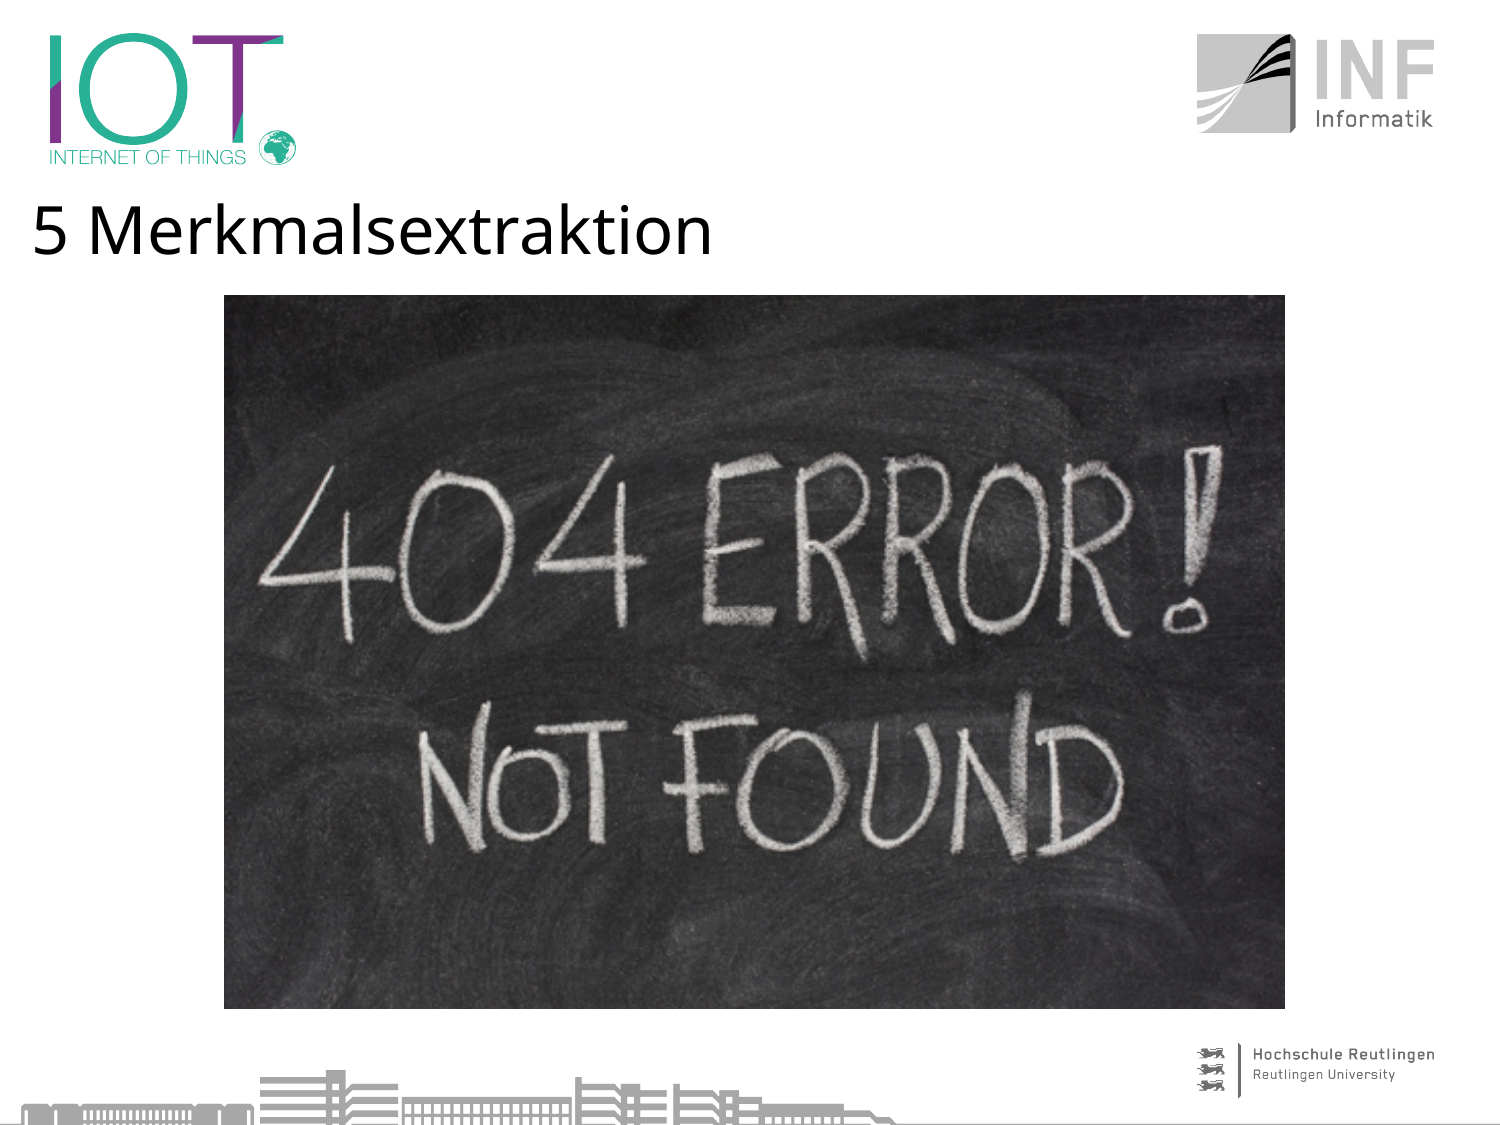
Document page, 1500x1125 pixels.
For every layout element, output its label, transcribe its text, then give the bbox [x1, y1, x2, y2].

picture [0, 1042, 1500, 1125]
text_box 5 Merkmalsextraktion [16, 180, 1464, 284]
picture [1197, 34, 1434, 133]
picture [50, 33, 296, 165]
picture [224, 295, 1285, 1010]
